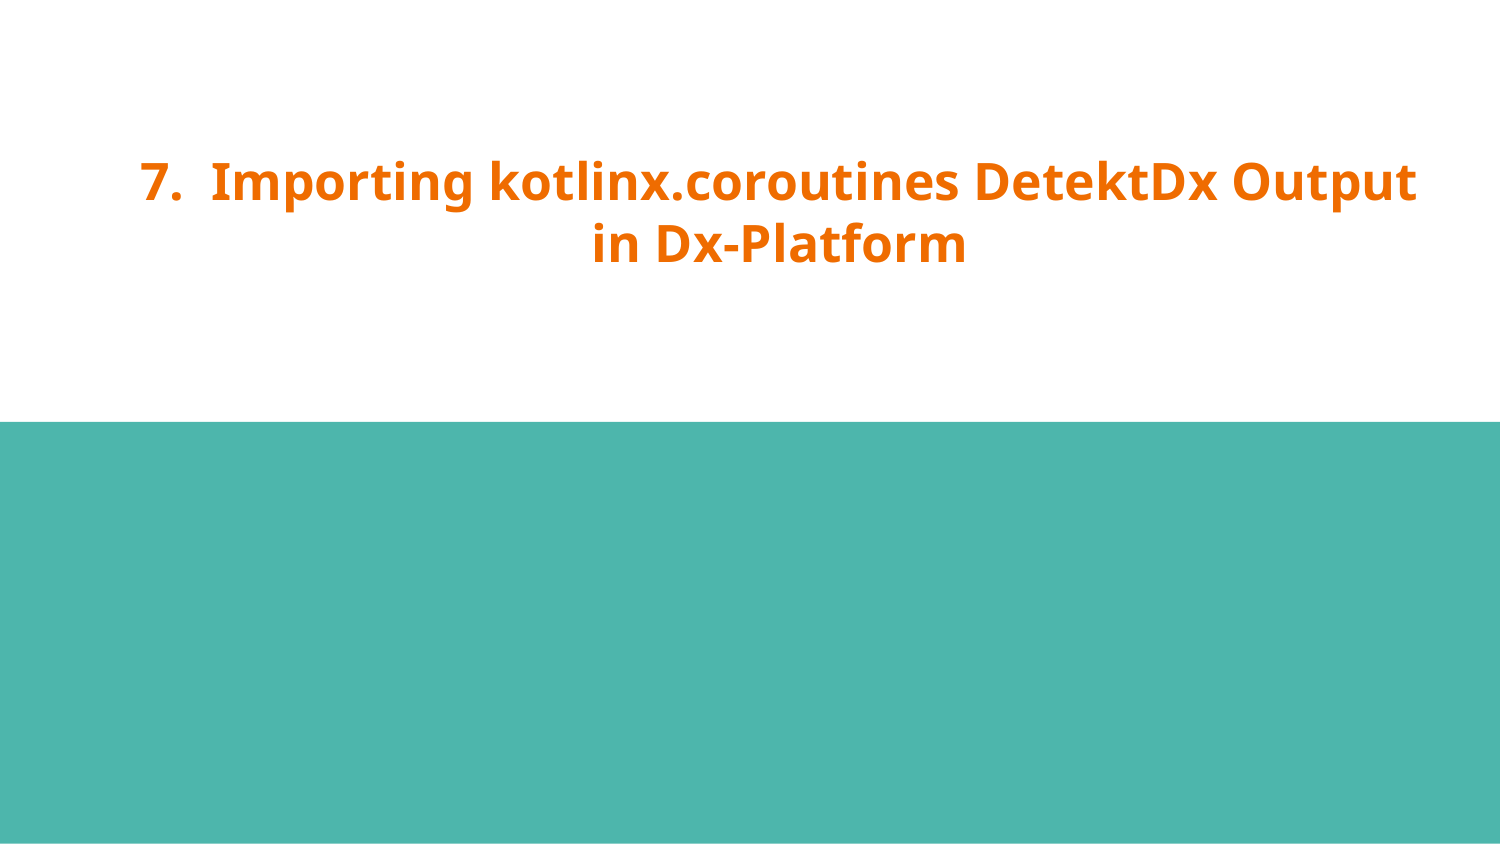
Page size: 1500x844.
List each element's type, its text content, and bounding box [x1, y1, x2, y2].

title 7. Importing kotlinx.coroutines DetektDx Output in Dx-Platform [51, 133, 1458, 289]
